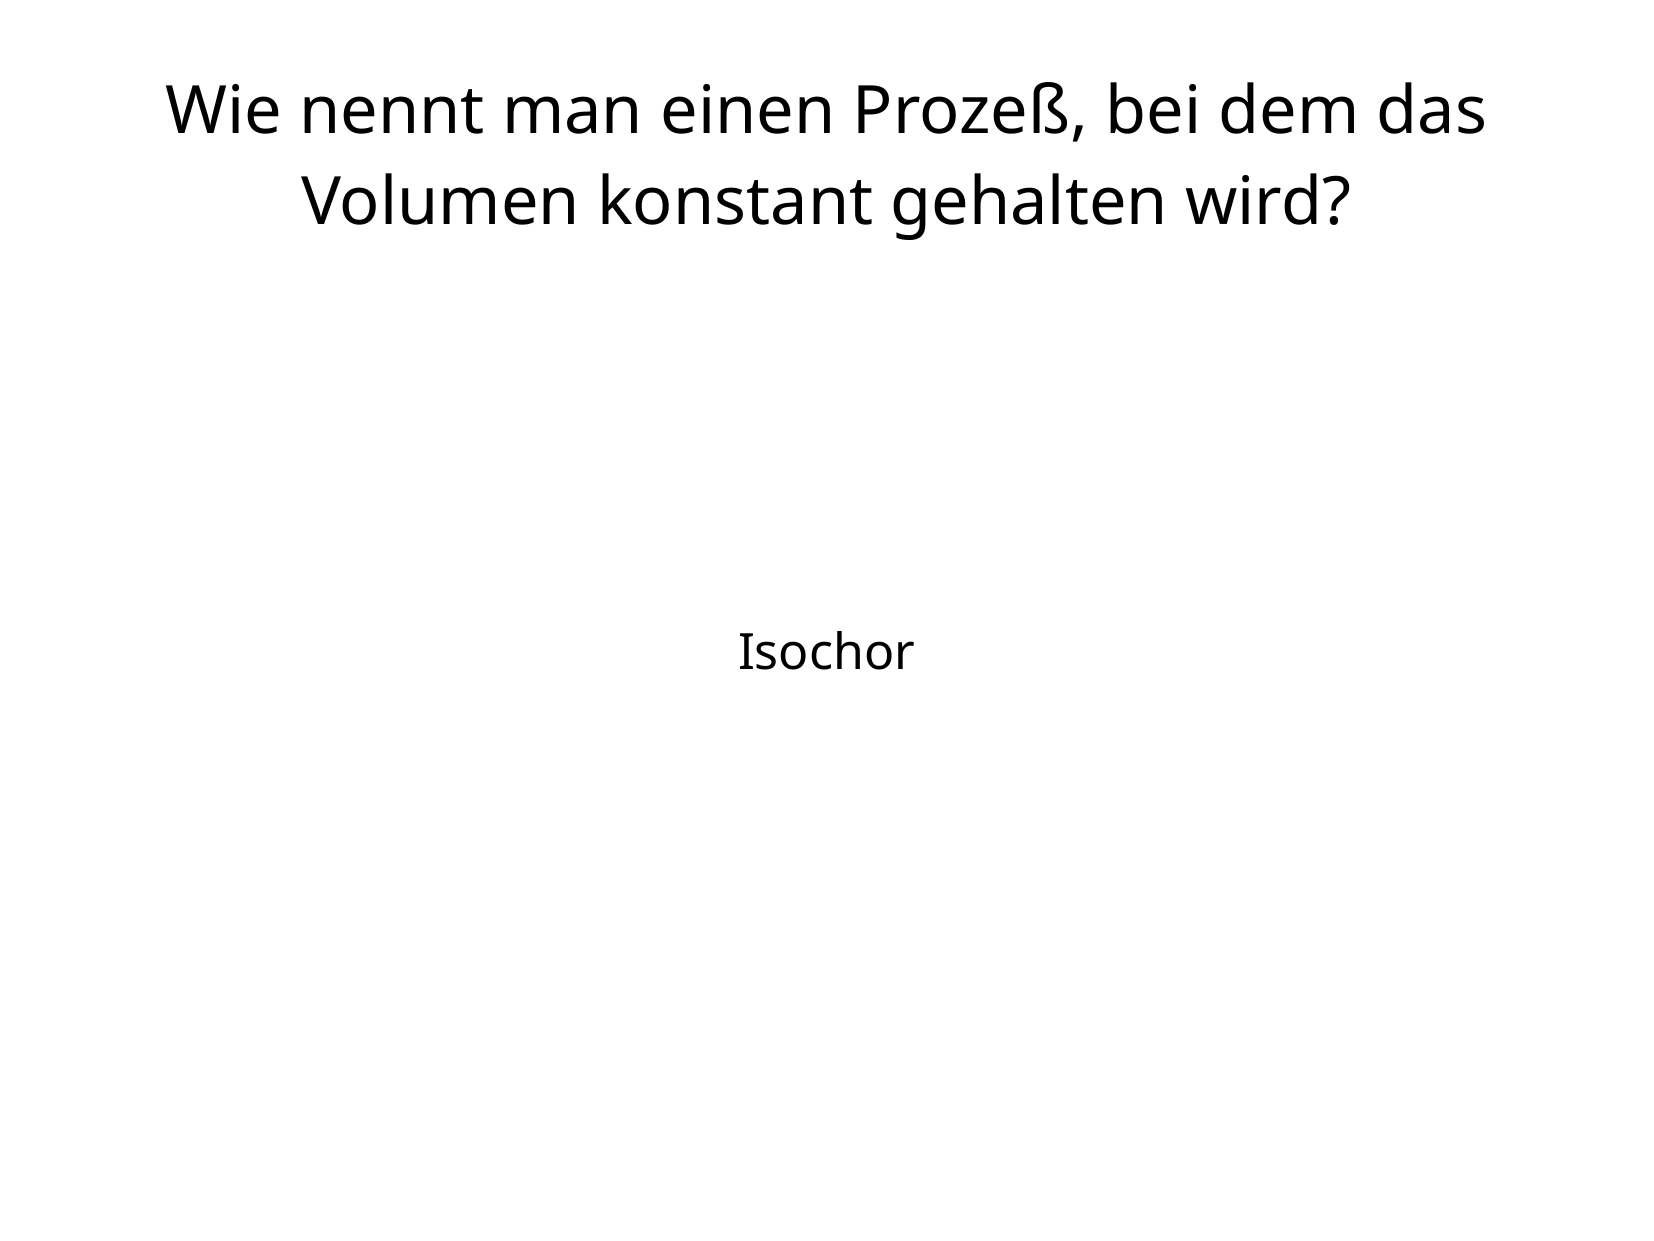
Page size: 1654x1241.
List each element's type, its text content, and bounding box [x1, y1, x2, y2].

subtitle Isochor [82, 290, 1571, 1010]
title Wie nennt man einen Prozeß, bei dem das Volumen konstant gehalten wird? [82, 49, 1571, 257]
